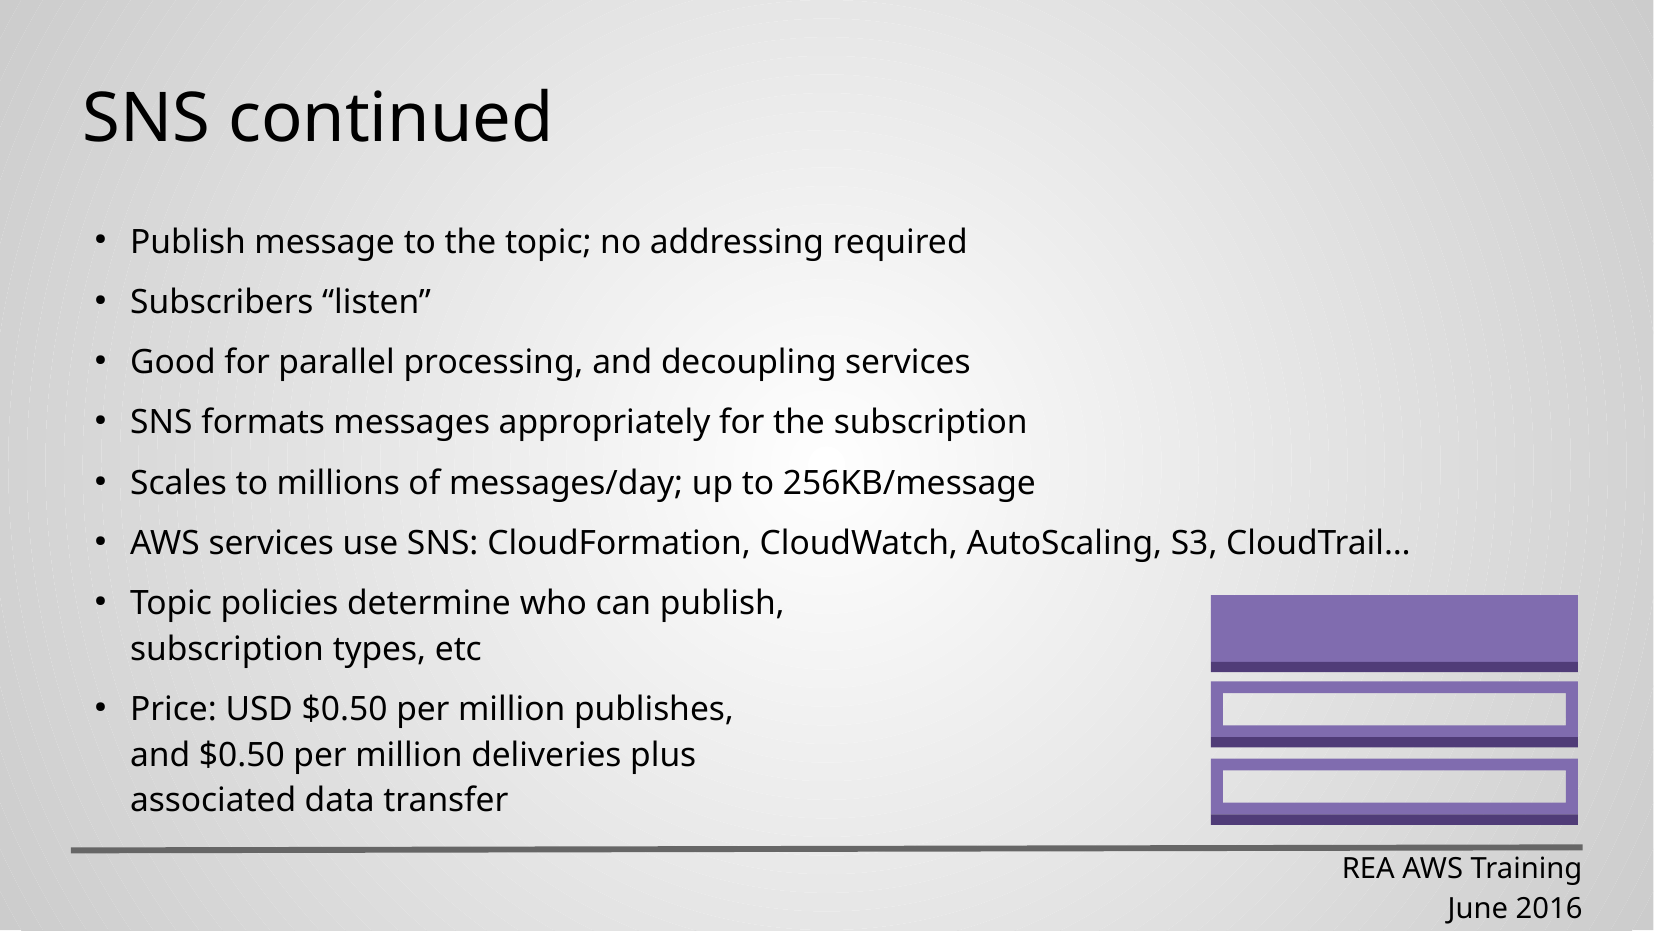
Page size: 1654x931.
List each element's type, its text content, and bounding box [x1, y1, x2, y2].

picture [1208, 590, 1581, 827]
title SNS continued [82, 37, 1571, 193]
list Publish message to the topic; no addressing required Subscribers “listen” Good for parallel processing, and decoupling services SNS formats messages appropriately for the subscription Scales to millions of messages/day; up to 256KB/message AWS services use SNS: CloudFormation, CloudWatch, AutoScaling, S3, CloudTrail… Topic policies determine who can publish, subscription types, etc Price: USD $0.50 per million publishes, and $0.50 per million deliveries plus associated data transfer [82, 217, 1571, 827]
